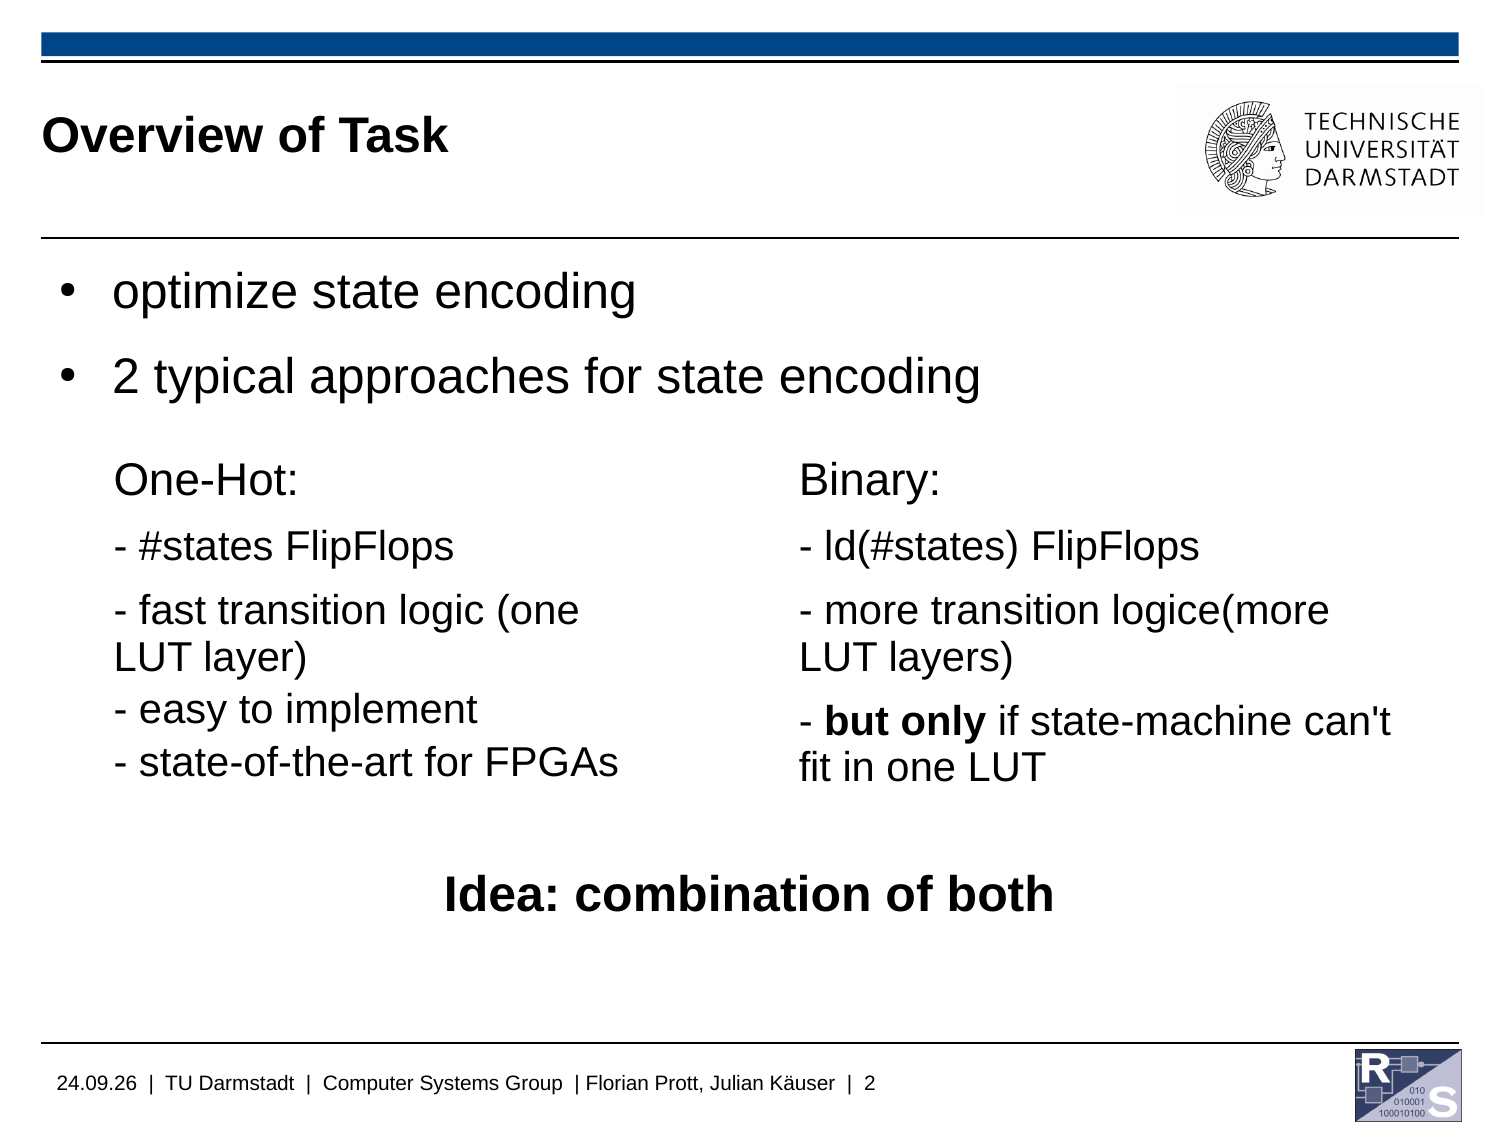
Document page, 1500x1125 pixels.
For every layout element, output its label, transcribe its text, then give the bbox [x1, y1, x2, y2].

text_box One-Hot: - #states FlipFlops - fast transition logic (one LUT layer) - easy to implement - state-of-the-art for FPGAs [98, 446, 675, 875]
text_box Idea: combination of both [429, 859, 1071, 986]
picture [1355, 1049, 1462, 1122]
list optimize state encoding 2 typical approaches for state encoding [41, 263, 1455, 1032]
text_box Binary: - ld(#states) FlipFlops - more transition logice(more LUT layers) - but only if state-machine can't fit in one LUT [783, 446, 1431, 959]
title Overview of Task [41, 60, 1131, 211]
